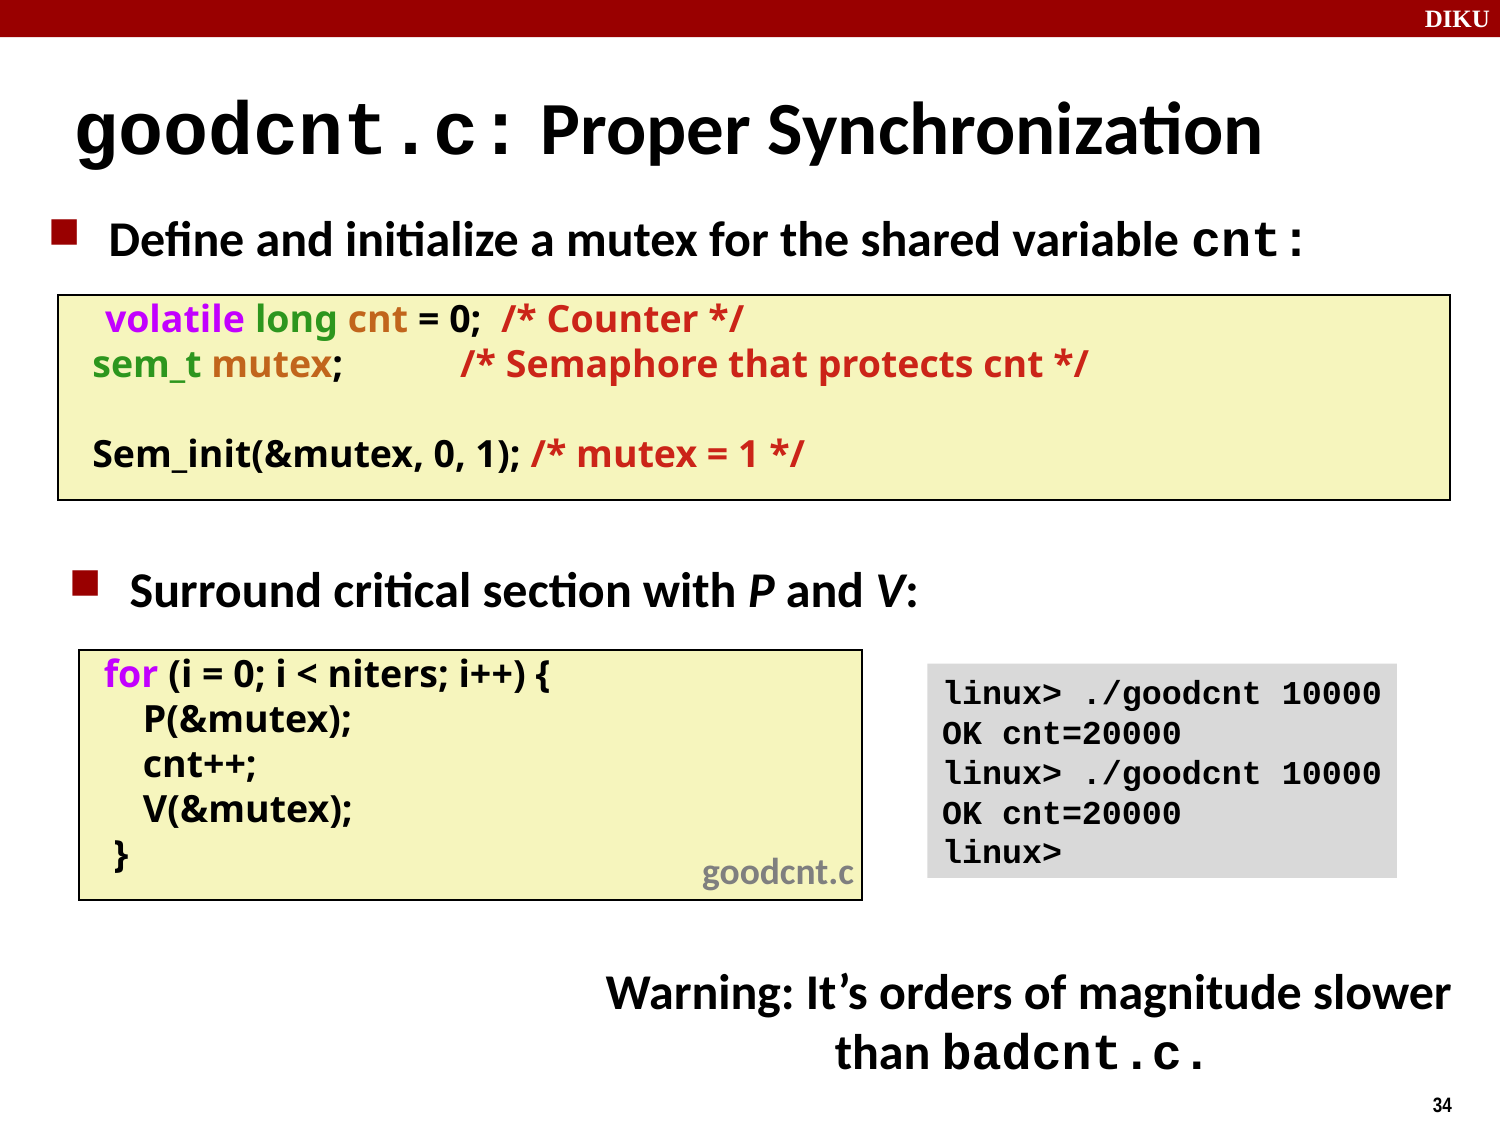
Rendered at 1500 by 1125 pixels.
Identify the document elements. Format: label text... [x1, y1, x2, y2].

text_box Define and initialize a mutex for the shared variable cnt: [37, 199, 1401, 275]
text_box Surround critical section with P and V: [58, 549, 1422, 626]
text_box for (i = 0; i < niters; i++) { P(&mutex); cnt++; V(&mutex); } [79, 649, 863, 900]
text_box linux> ./goodcnt 10000 OK cnt=20000 linux> ./goodcnt 10000 OK cnt=20000 linux> [927, 663, 1397, 878]
text_box goodcnt.c: Proper Synchronization [58, 62, 1304, 188]
text_box Warning: It’s orders of magnitude slower than badcnt.c. [587, 951, 1471, 1087]
text_box goodcnt.c [687, 839, 870, 900]
text_box volatile long cnt = 0; /* Counter */ sem_t mutex; /* Semaphore that protects cnt */ Sem_init(&mutex, 0, 1); /* mutex = 1 */ [57, 294, 1450, 500]
